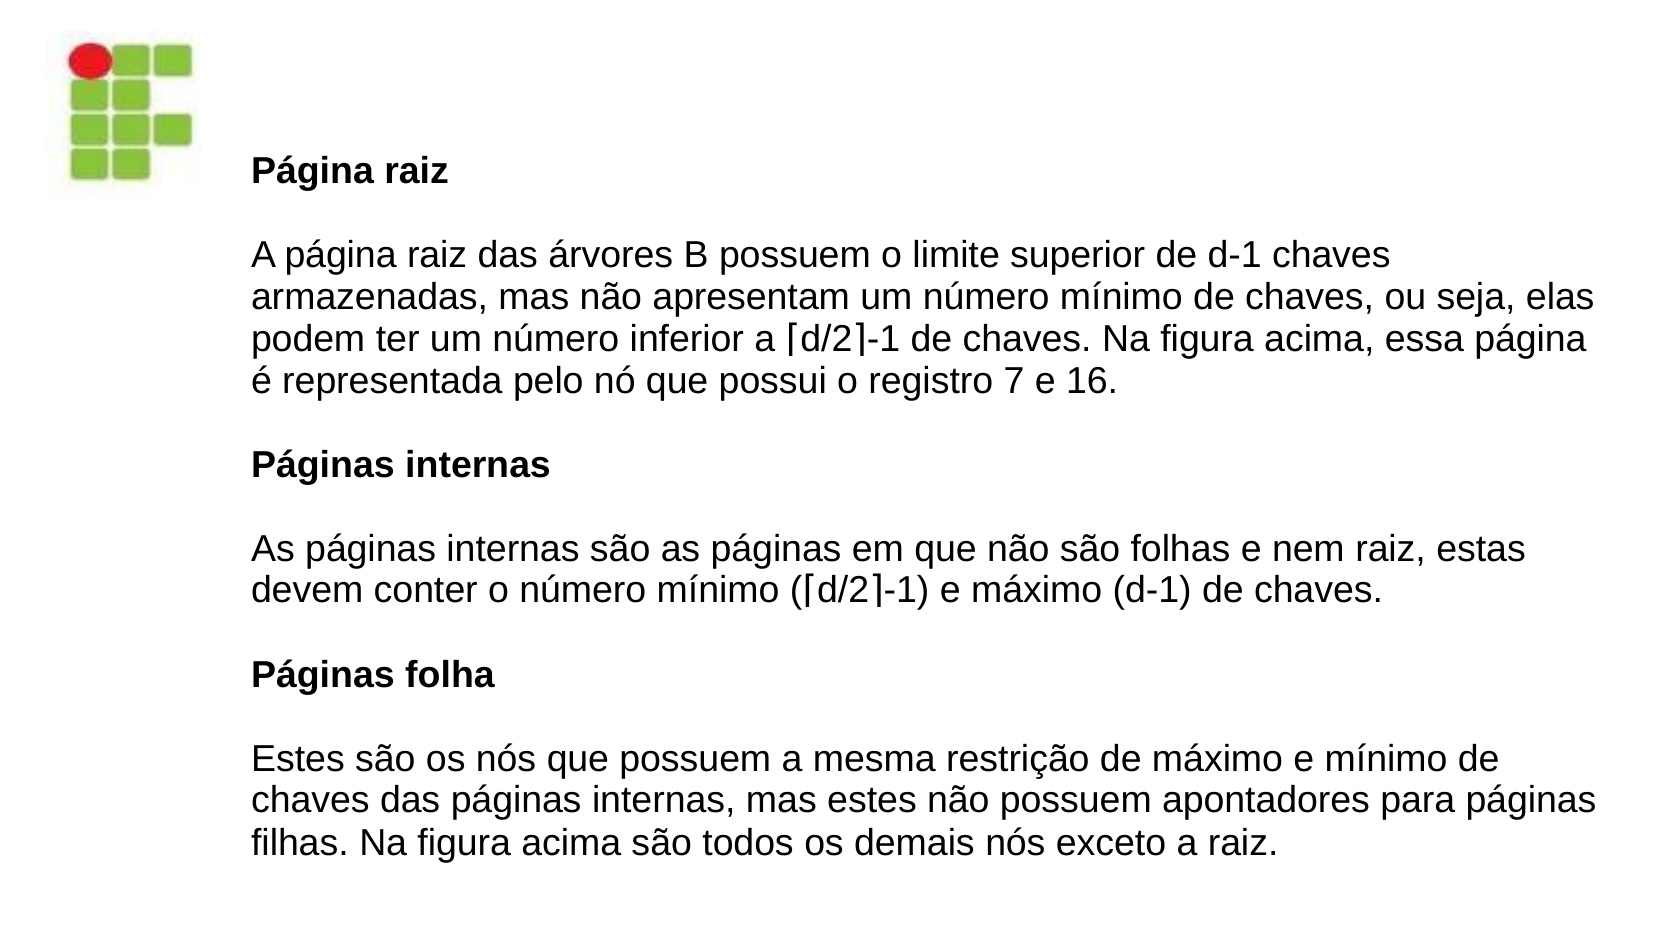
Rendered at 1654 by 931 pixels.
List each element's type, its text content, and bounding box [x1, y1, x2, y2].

text_box Página raiz A página raiz das árvores B possuem o limite superior de d-1 chaves armazenadas, mas não apresentam um número mínimo de chaves, ou seja, elas podem ter um número inferior a ⌈d/2⌉-1 de chaves. Na figura acima, essa página é representada pelo nó que possui o registro 7 e 16. Páginas internas As páginas internas são as páginas em que não são folhas e nem raiz, estas devem conter o número mínimo (⌈d/2⌉-1) e máximo (d-1) de chaves. Páginas folha Estes são os nós que possuem a mesma restrição de máximo e mínimo de chaves das páginas internas, mas estes não possuem apontadores para páginas filhas. Na figura acima são todos os demais nós exceto a raiz. [236, 141, 1619, 894]
picture [46, 31, 201, 201]
